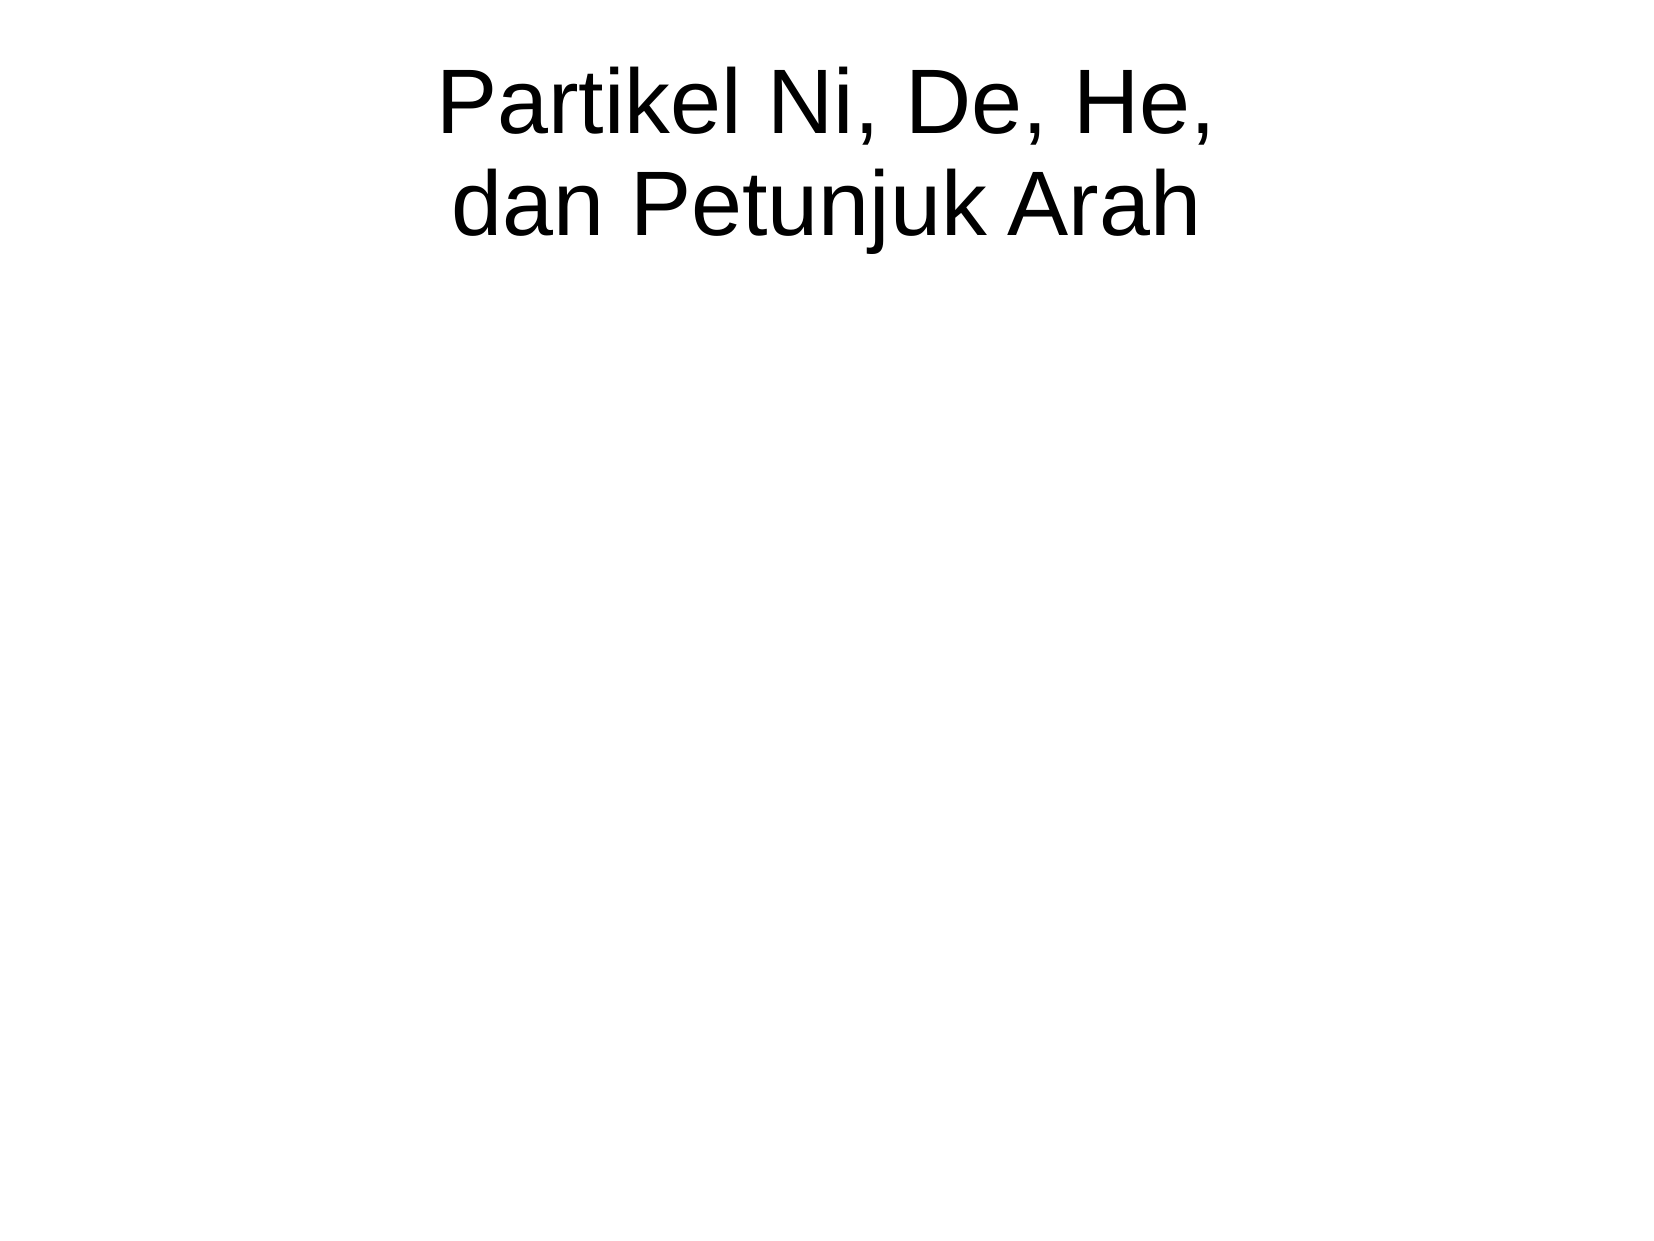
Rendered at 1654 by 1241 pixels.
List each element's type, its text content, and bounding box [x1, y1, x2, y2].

title Partikel Ni, De, He, dan Petunjuk Arah [82, 49, 1571, 257]
